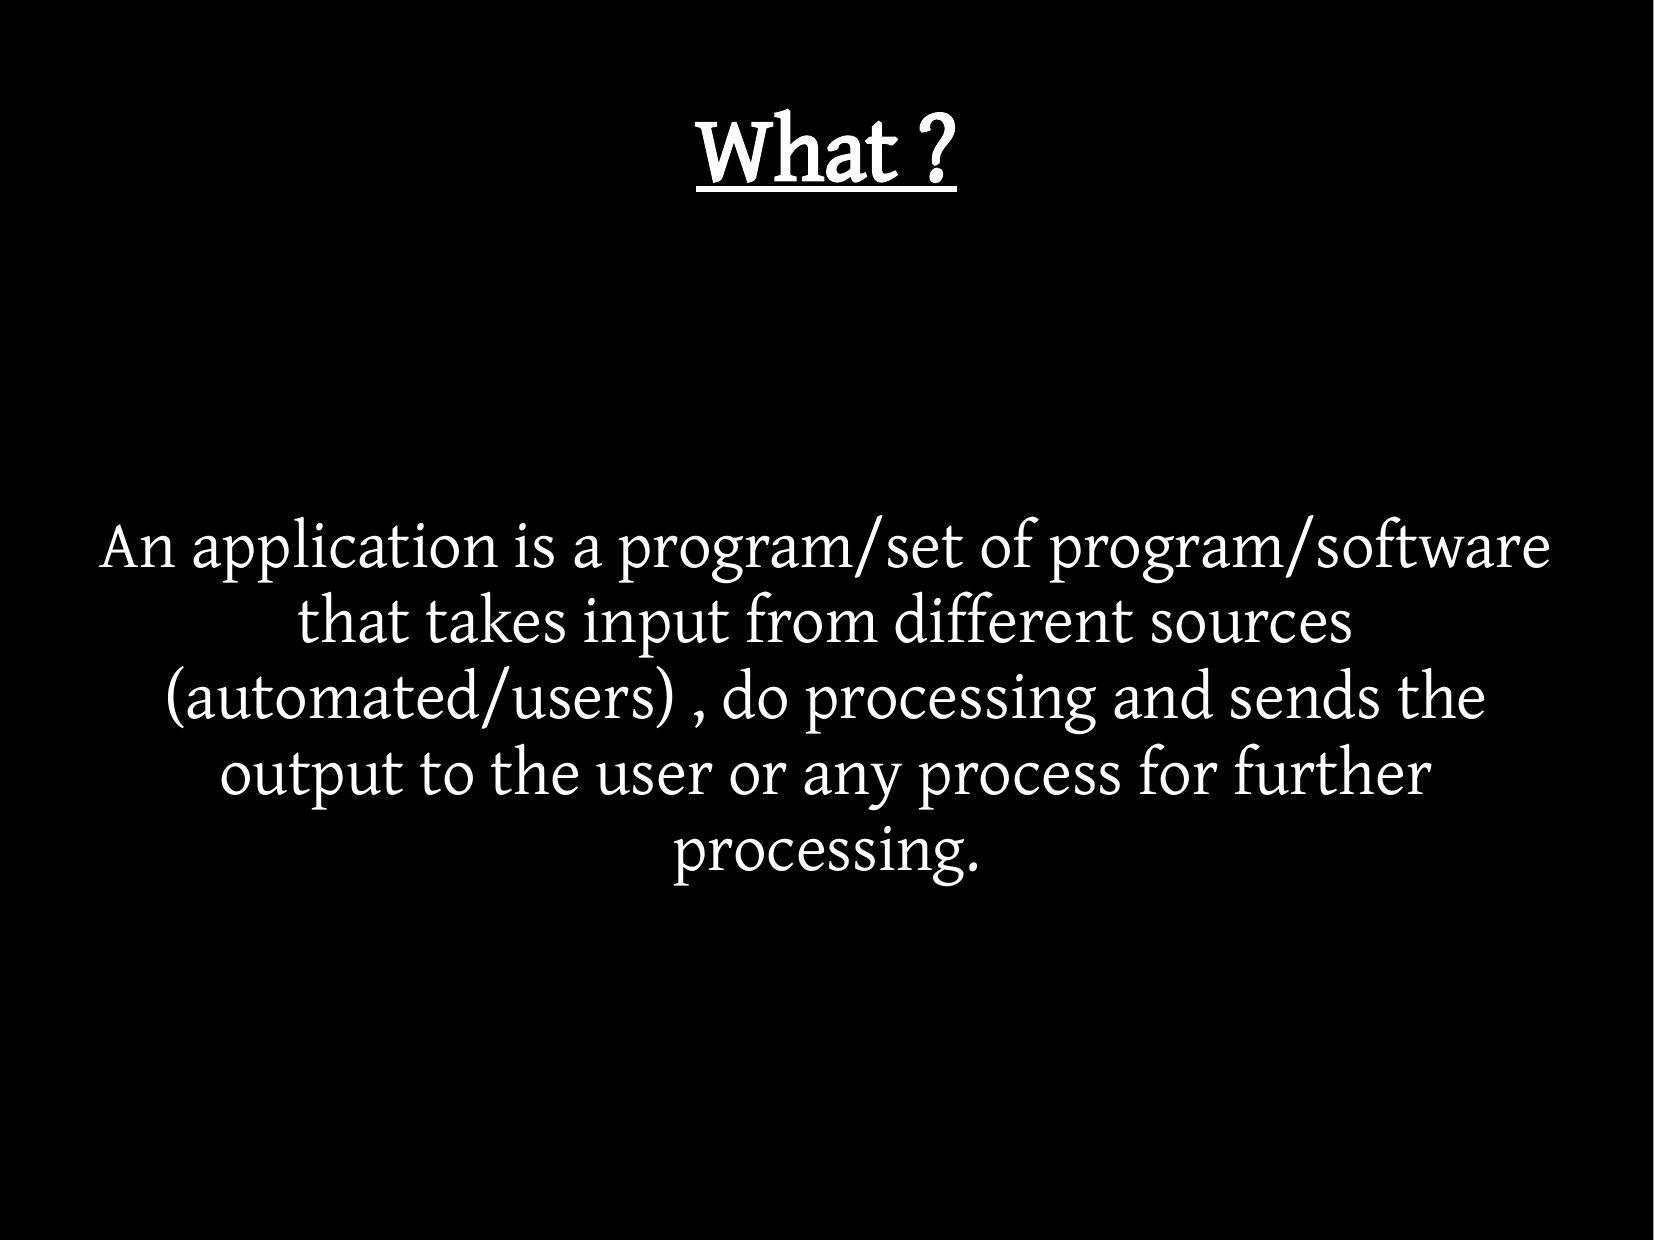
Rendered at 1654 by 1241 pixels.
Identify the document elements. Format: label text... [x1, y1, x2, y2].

subtitle An application is a program/set of program/software that takes input from different sources (automated/users) , do processing and sends the output to the user or any process for further processing. [82, 290, 1571, 1109]
title What ? [82, 49, 1571, 257]
